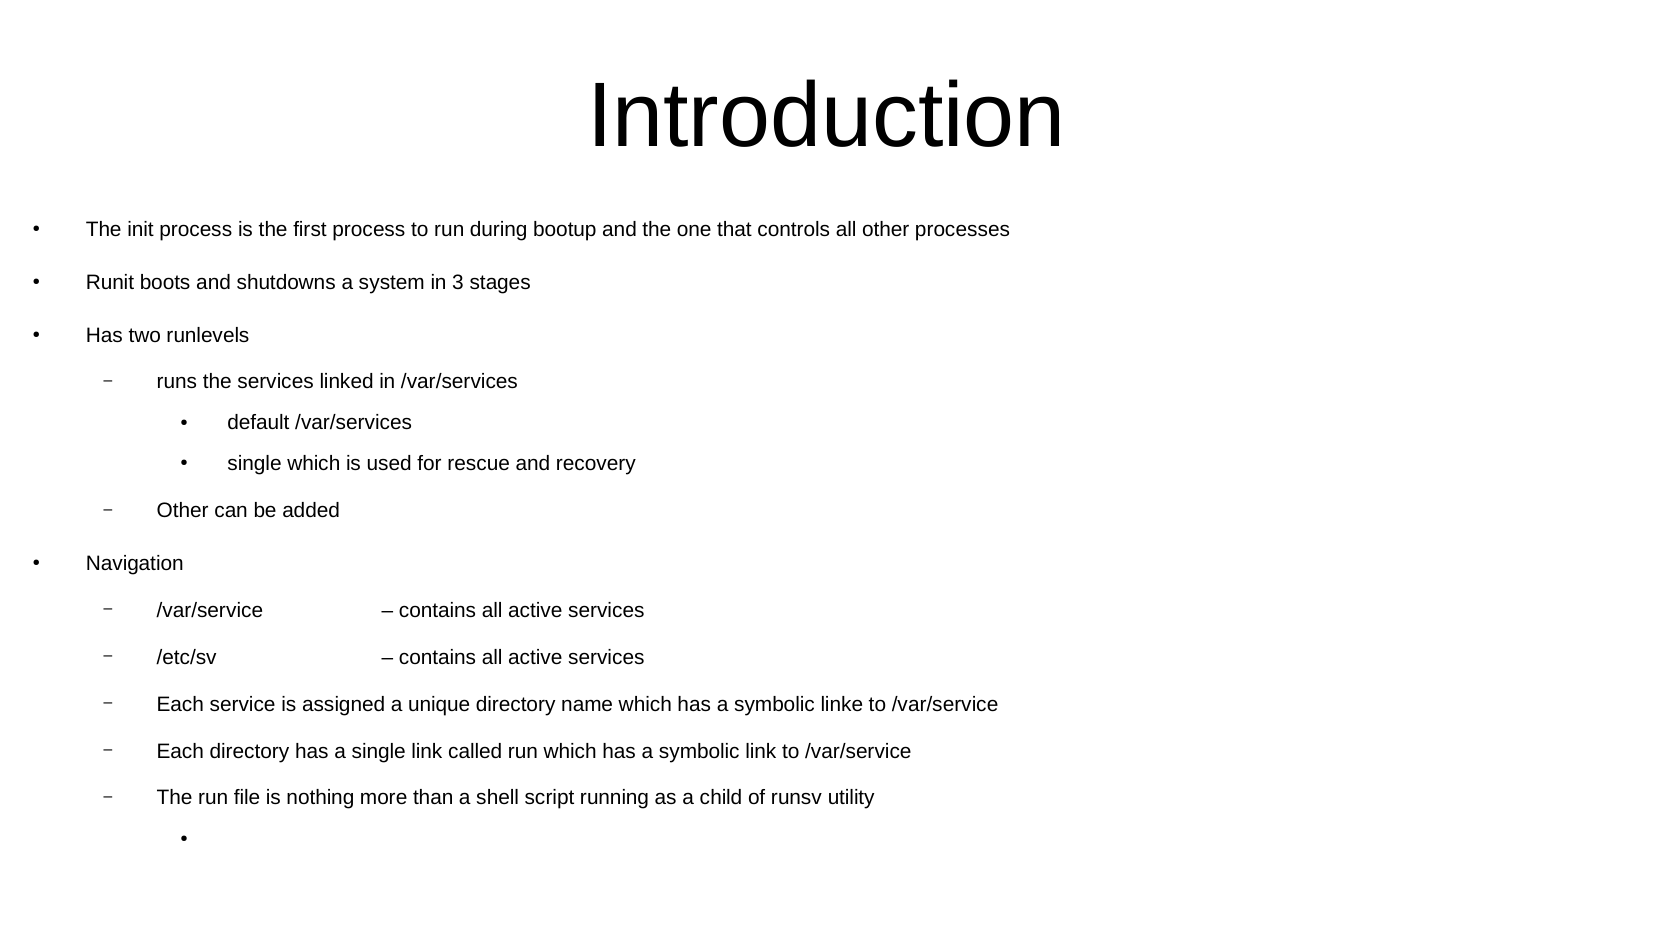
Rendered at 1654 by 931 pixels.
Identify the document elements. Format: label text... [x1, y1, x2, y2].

list The init process is the first process to run during bootup and the one that controls all other processes Runit boots and shutdowns a system in 3 stages Has two runlevels runs the services linked in /var/services default /var/services single which is used for rescue and recovery Other can be added Navigation /var/service – contains all active services /etc/sv – contains all active services Each service is assigned a unique directory name which has a symbolic linke to /var/service Each directory has a single link called run which has a symbolic link to /var/service The run file is nothing more than a shell script running as a child of runsv utility [15, 217, 1571, 901]
title Introduction [82, 37, 1571, 193]
